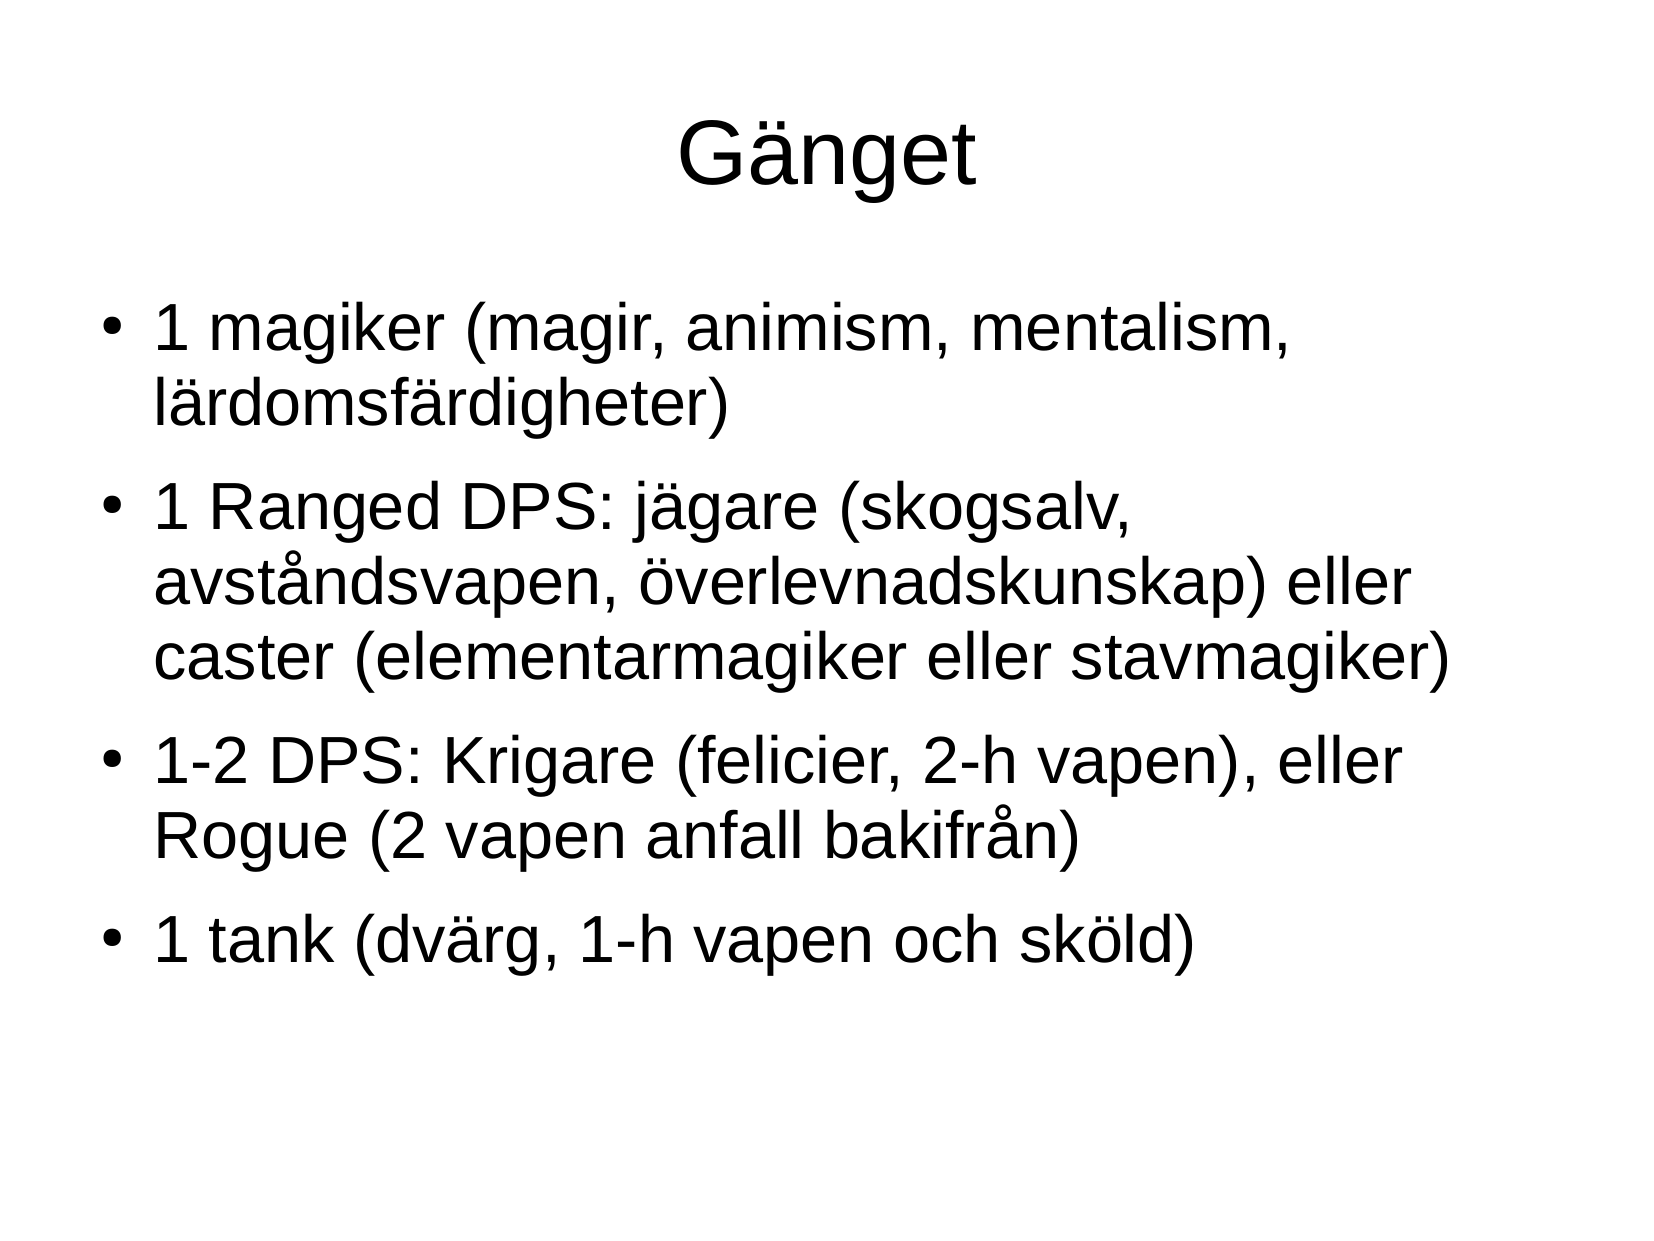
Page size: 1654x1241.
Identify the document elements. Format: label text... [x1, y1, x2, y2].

list 1 magiker (magir, animism, mentalism, lärdomsfärdigheter) 1 Ranged DPS: jägare (skogsalv, avståndsvapen, överlevnadskunskap) eller caster (elementarmagiker eller stavmagiker) 1-2 DPS: Krigare (felicier, 2-h vapen), eller Rogue (2 vapen anfall bakifrån) 1 tank (dvärg, 1-h vapen och sköld) [82, 290, 1571, 1109]
title Gänget [82, 49, 1571, 257]
